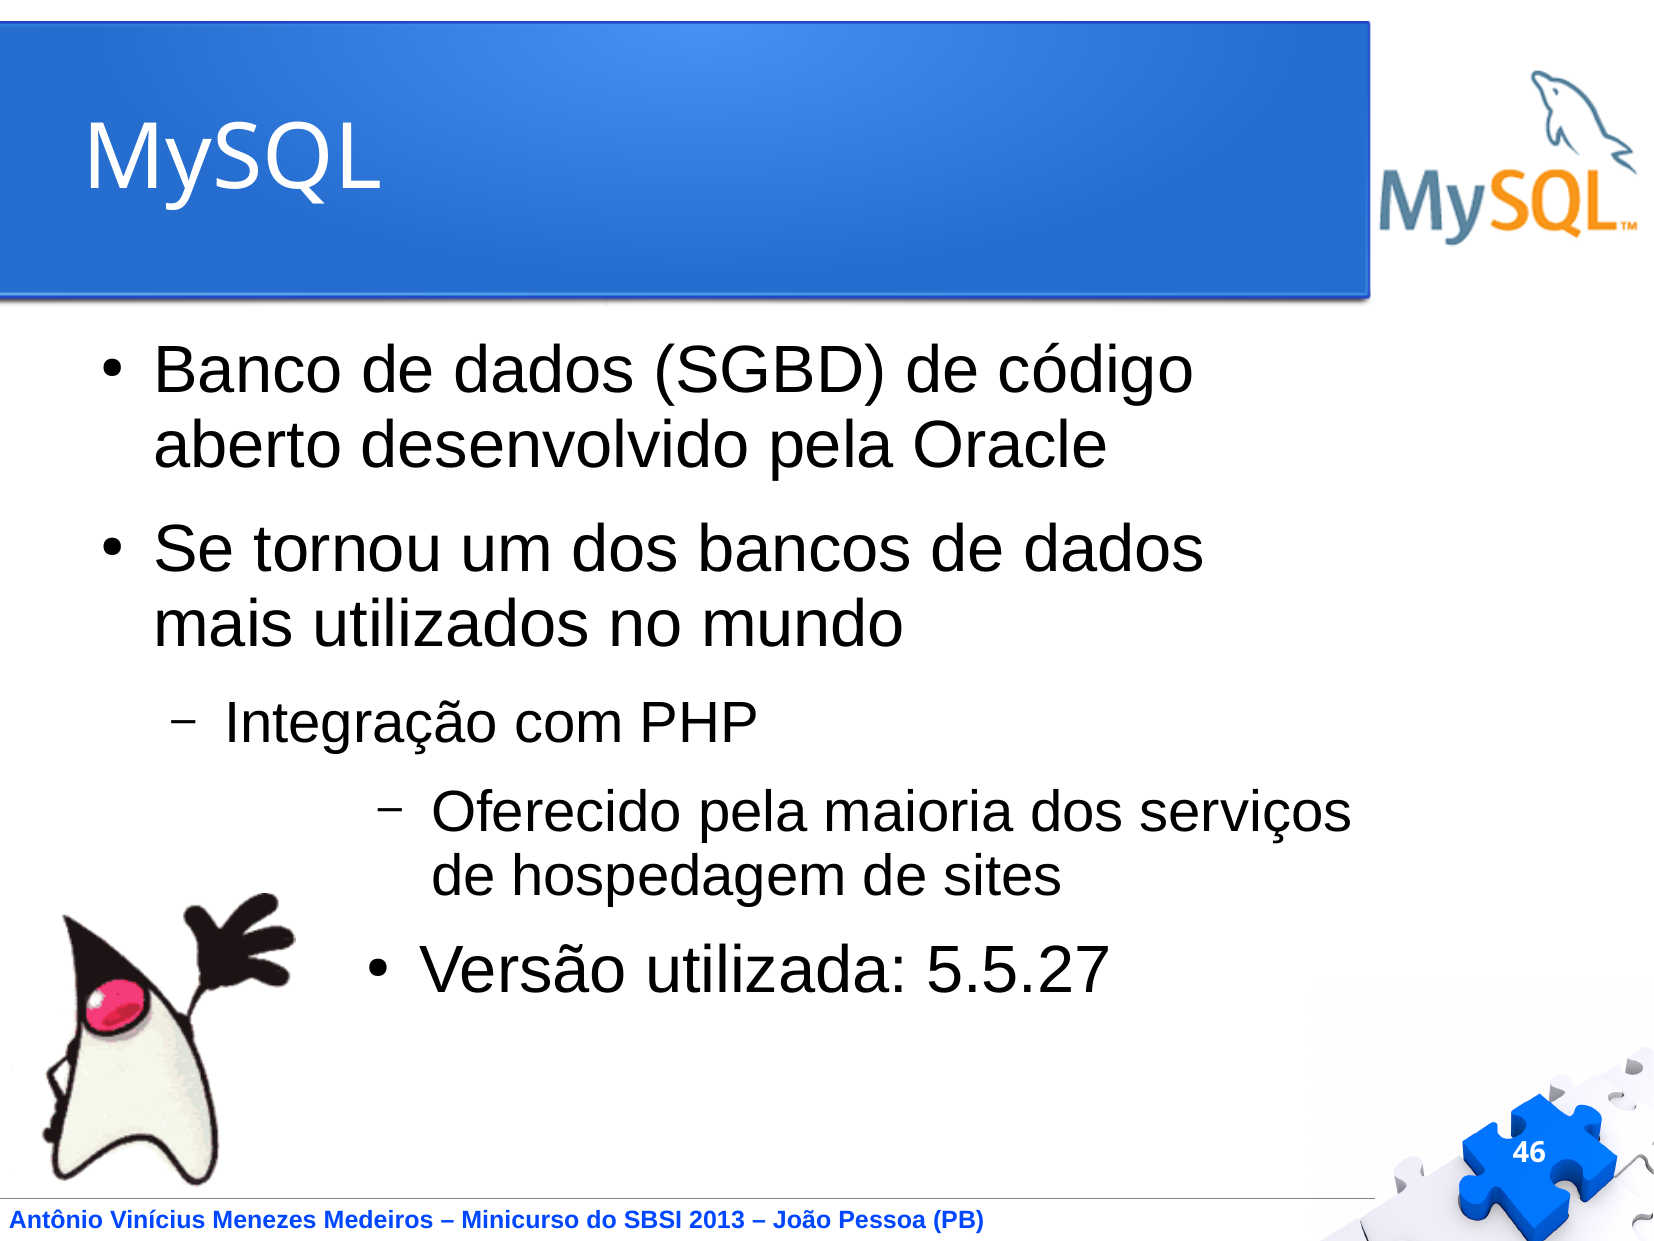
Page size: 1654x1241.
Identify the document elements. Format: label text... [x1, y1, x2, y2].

picture [1311, 983, 1654, 1241]
title MySQL [82, 49, 1323, 257]
picture [11, 893, 296, 1189]
picture [1376, 68, 1642, 249]
picture [0, 21, 1375, 307]
list Banco de dados (SGBD) de código aberto desenvolvido pela Oracle Se tornou um dos bancos de dados mais utilizados no mundo Integração com PHP Oferecido pela maioria dos serviços de hospedagem de sites Versão utilizada: 5.5.27 [82, 332, 1356, 1052]
